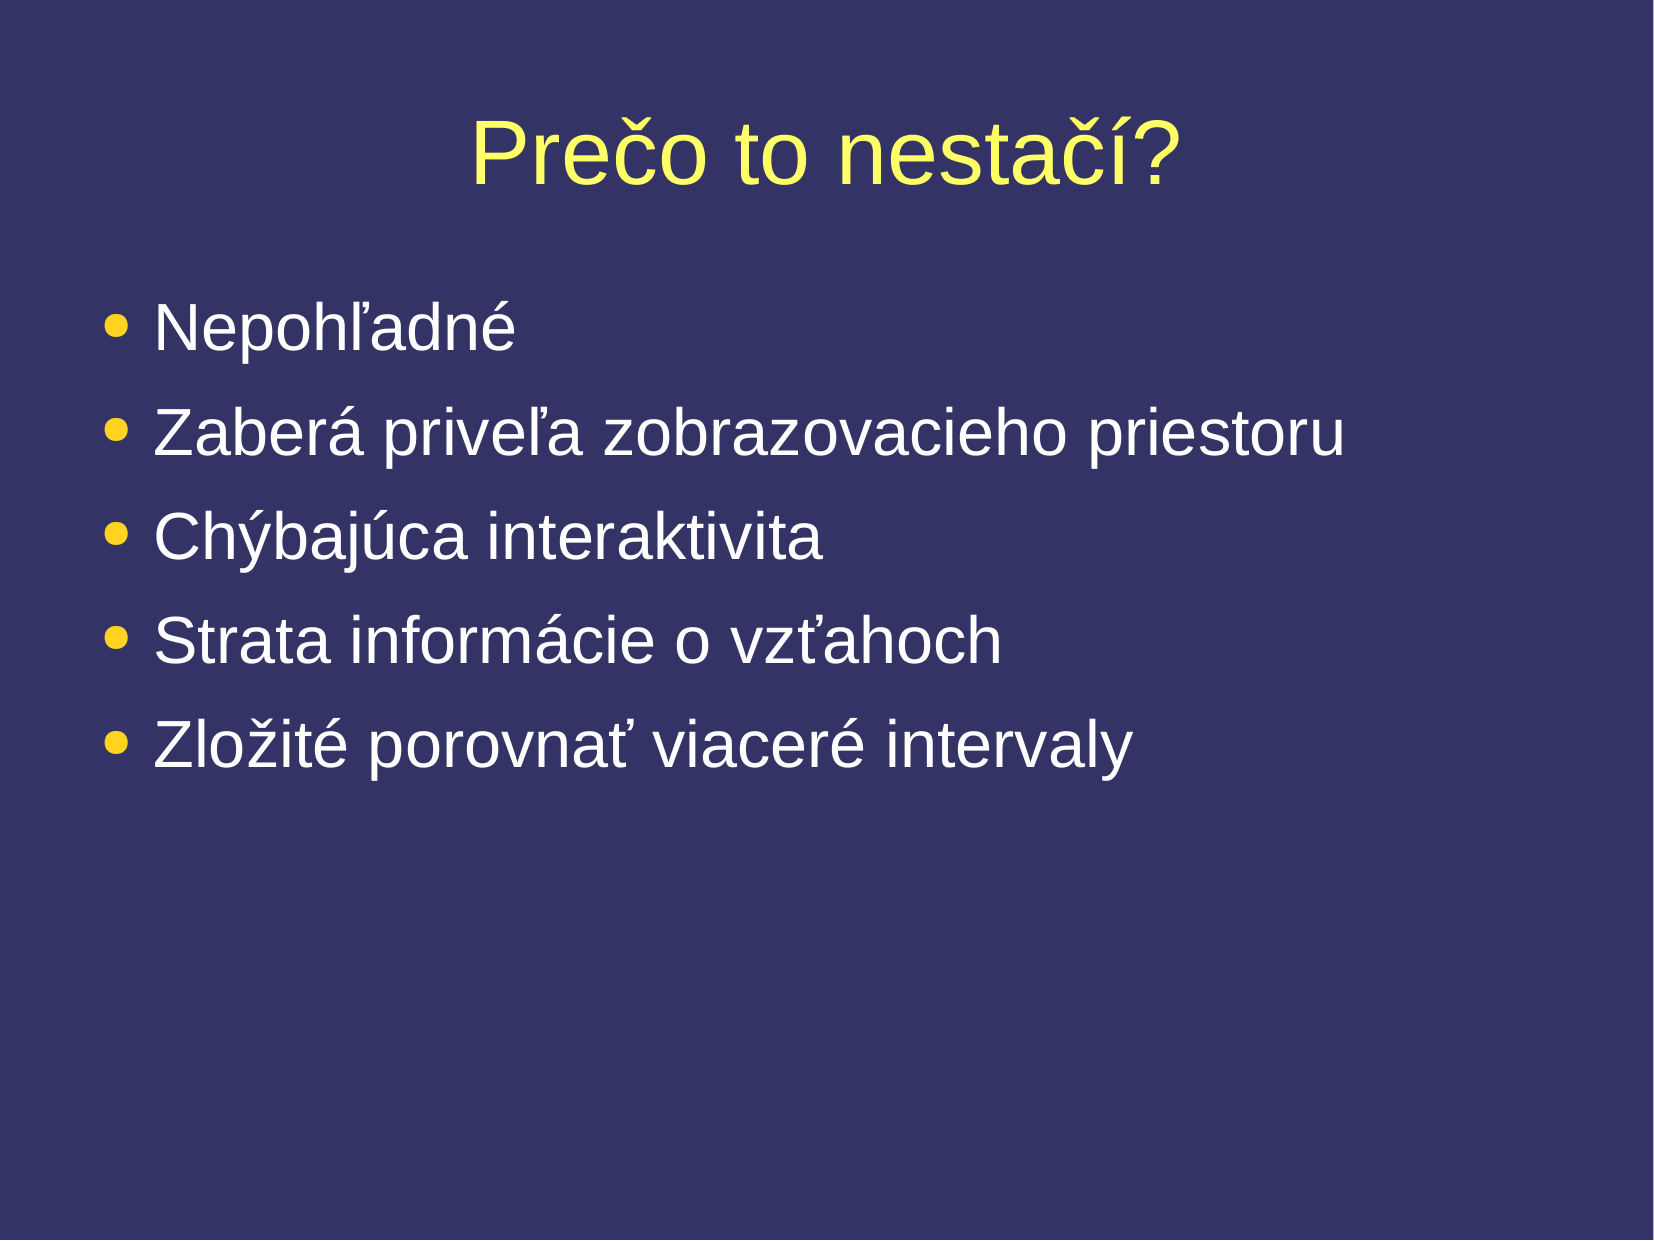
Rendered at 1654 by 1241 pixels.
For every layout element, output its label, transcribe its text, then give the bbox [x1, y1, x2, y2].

title Prečo to nestačí? [82, 49, 1571, 257]
list Nepohľadné Zaberá priveľa zobrazovacieho priestoru Chýbajúca interaktivita Strata informácie o vzťahoch Zložité porovnať viaceré intervaly [82, 290, 1571, 1109]
